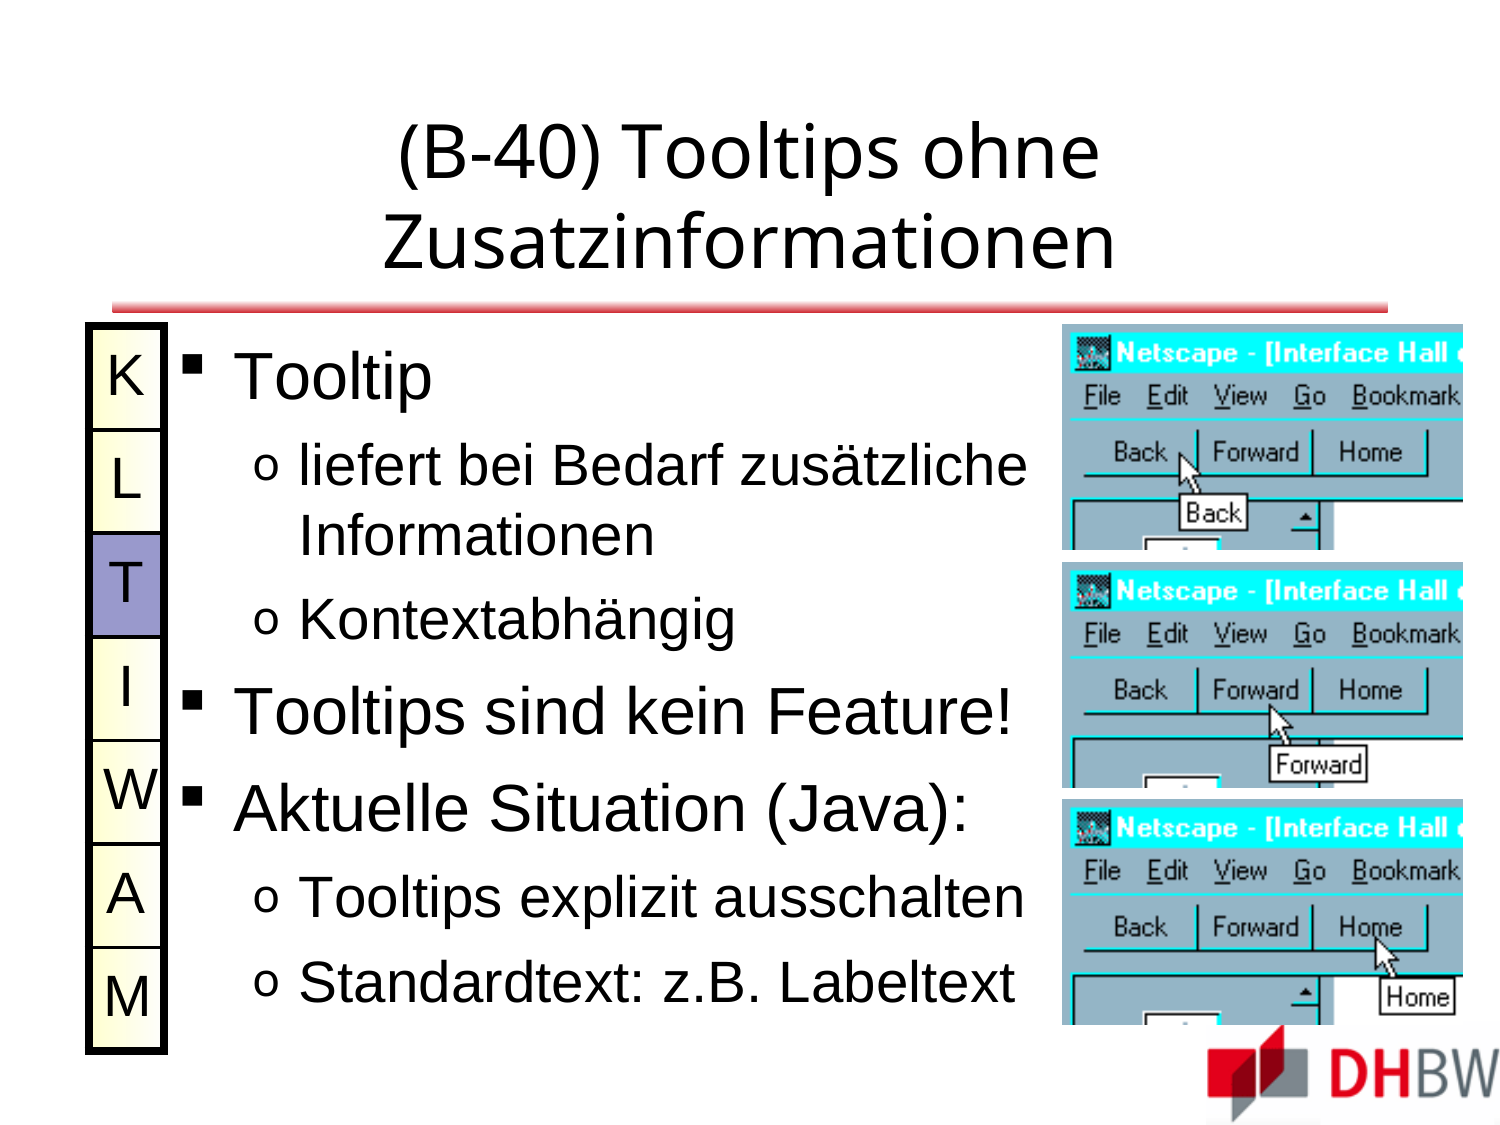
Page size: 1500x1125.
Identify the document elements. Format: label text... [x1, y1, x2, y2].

table_cell A [93, 846, 160, 946]
picture [1206, 1021, 1500, 1125]
table_cell W [93, 742, 160, 842]
list Tooltip liefert bei Bedarf zusätzliche Informationen Kontextabhängig Tooltips sind kein Feature! Aktuelle Situation (Java): Tooltips explizit ausschalten Standardtext: z.B. Labeltext [168, 324, 1051, 1051]
chart [1062, 562, 1463, 788]
table_cell T [93, 535, 160, 635]
table_cell M [93, 949, 160, 1047]
table_header K [93, 330, 160, 428]
table_cell I [93, 639, 160, 739]
chart [1062, 800, 1463, 1025]
chart [1062, 324, 1463, 550]
title (B-40) Tooltips ohne Zusatzinformationen [112, 96, 1388, 292]
table_cell L [93, 432, 160, 531]
